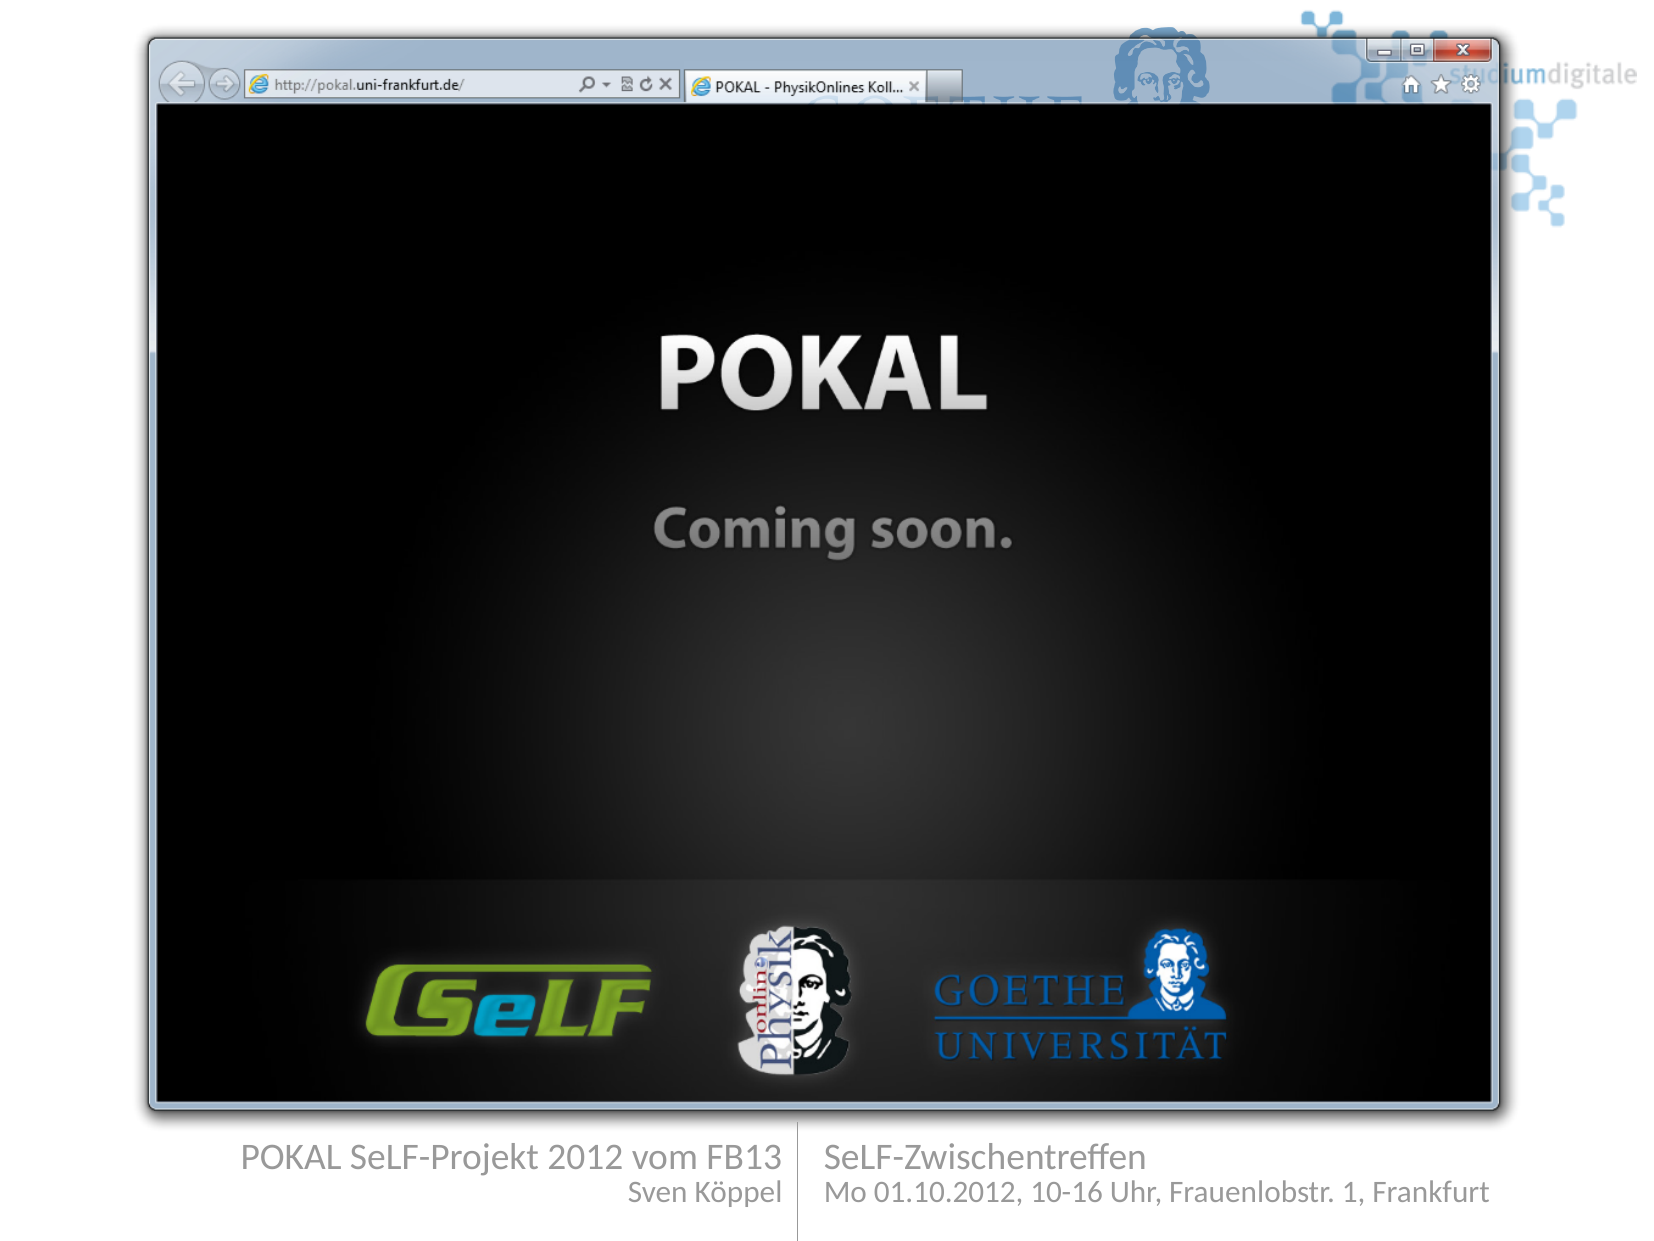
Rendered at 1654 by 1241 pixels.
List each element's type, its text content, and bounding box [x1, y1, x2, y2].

picture [132, 1, 1637, 1134]
text_box POKAL SeLF-Projekt 2012 vom FB13 Sven Köppel [59, 1133, 797, 1233]
text_box SeLF-Zwischentreffen Mo 01.10.2012, 10-16 Uhr, Frauenlobstr. 1, Frankfurt [809, 1133, 1548, 1233]
